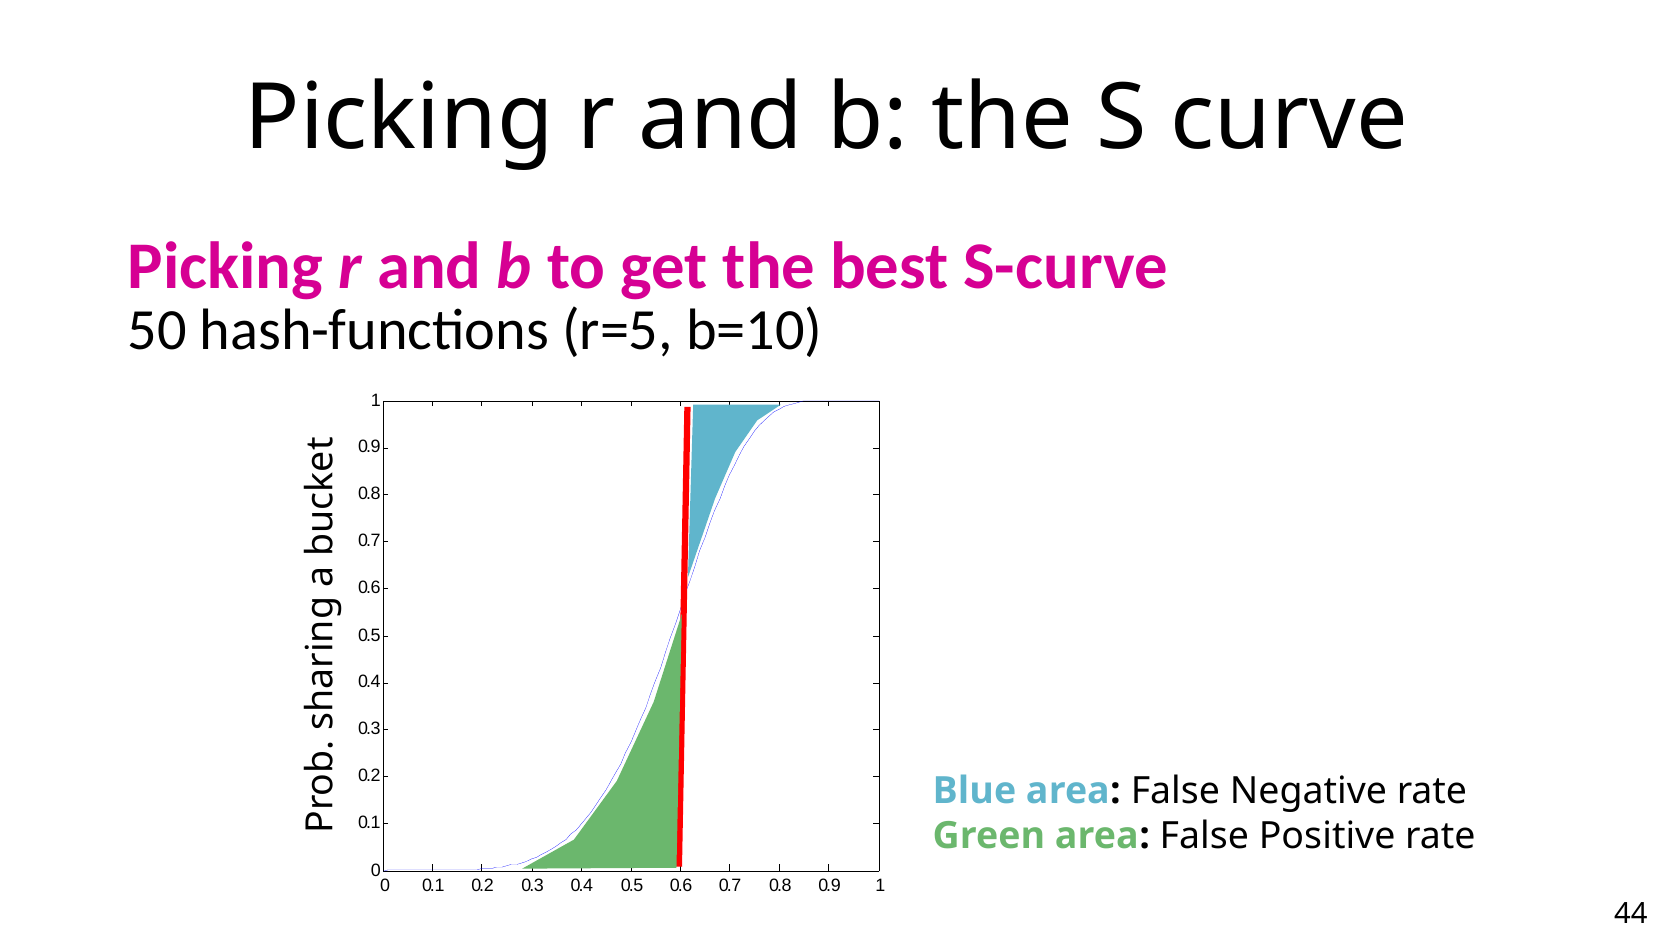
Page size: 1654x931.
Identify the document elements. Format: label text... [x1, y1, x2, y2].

title Picking r and b: the S curve [82, 1, 1571, 226]
text_box Prob. sharing a bucket [287, 422, 348, 849]
text_box [522, 614, 682, 869]
text_box Blue area: False Negative rate Green area: False Positive rate [918, 758, 1491, 864]
text_box [687, 404, 781, 578]
text_box Picking r and b to get the best S-curve 50 hash-functions (r=5, b=10) [113, 231, 1184, 372]
picture [300, 356, 941, 931]
